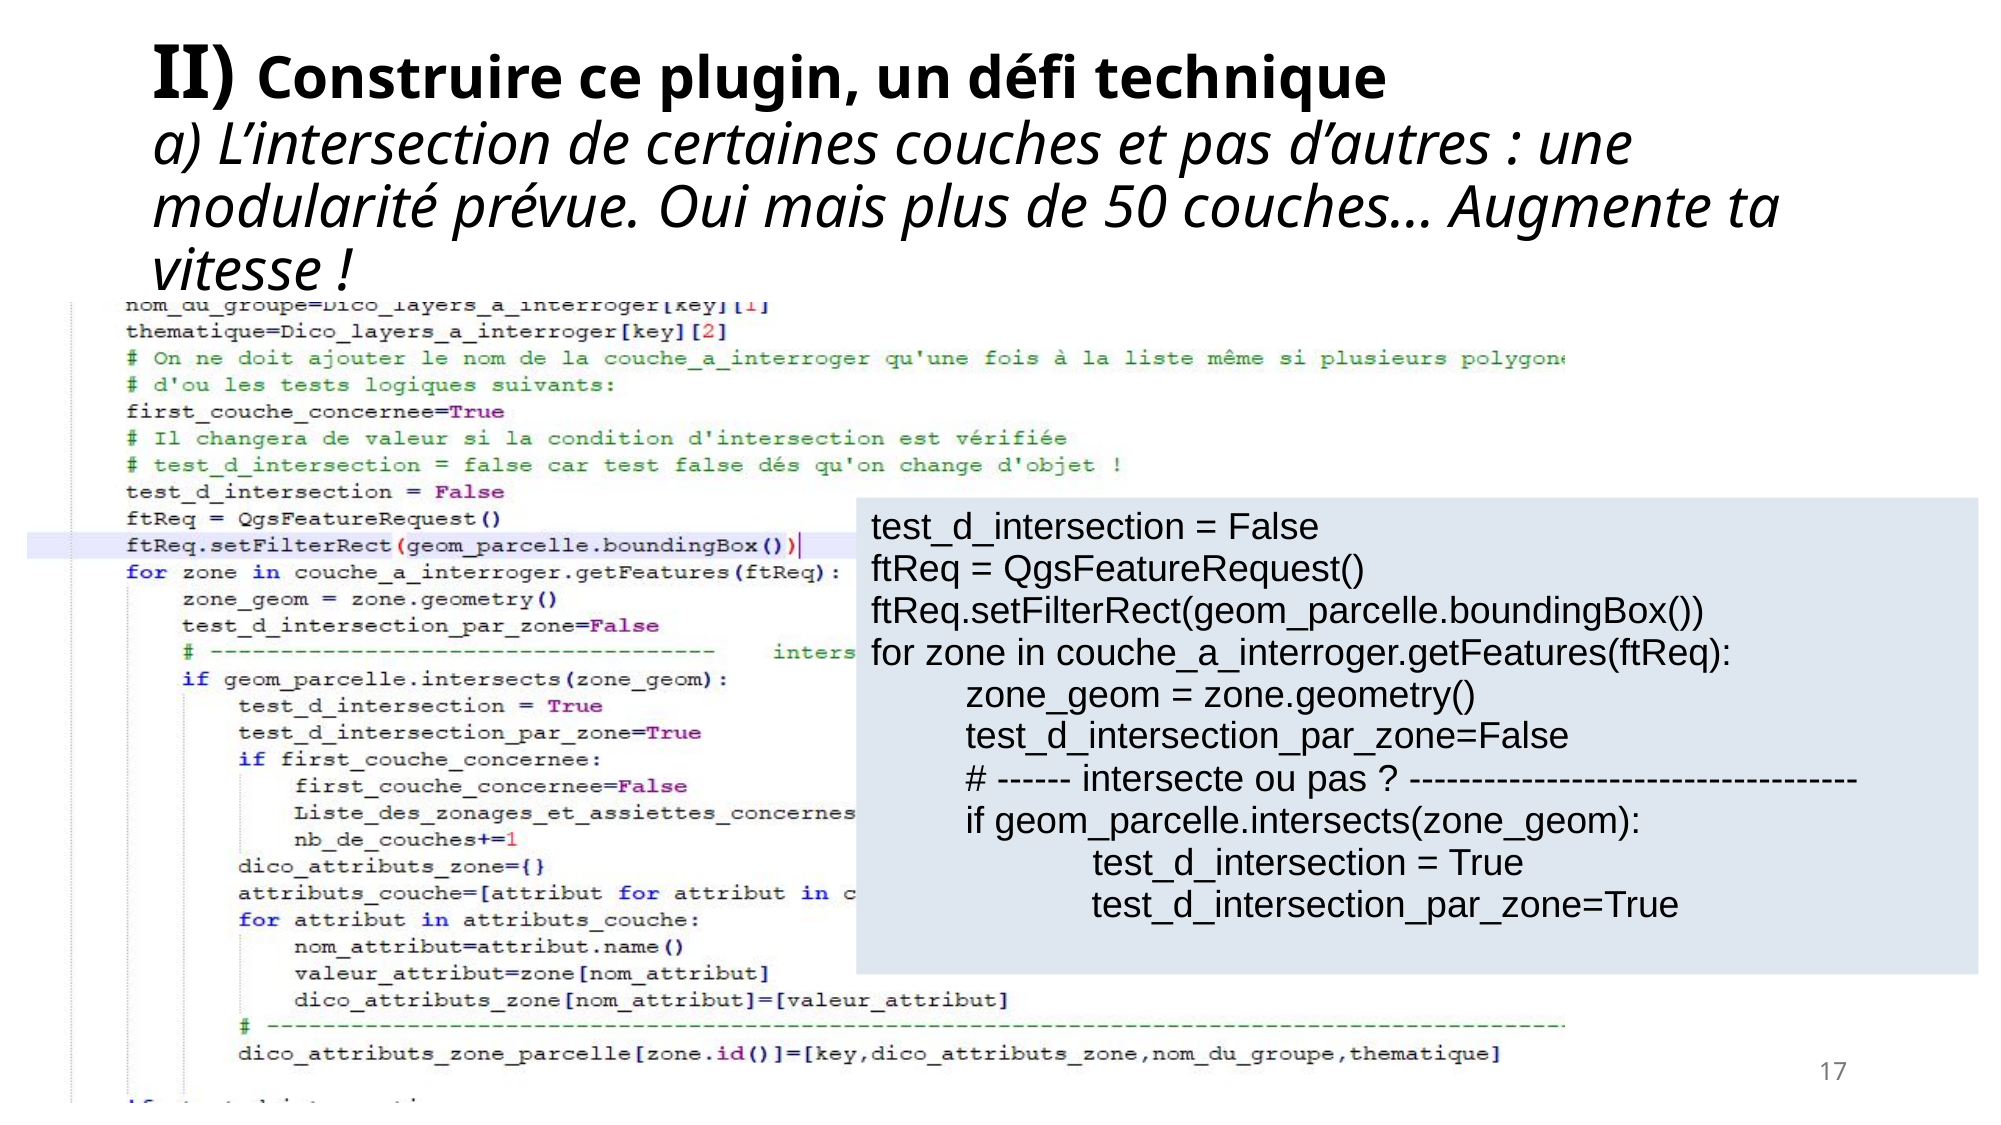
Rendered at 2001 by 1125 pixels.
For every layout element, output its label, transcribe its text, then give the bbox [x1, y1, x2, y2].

text_box test_d_intersection = False ftReq = QgsFeatureRequest() ftReq.setFilterRect(geom_parcelle.boundingBox()) for zone in couche_a_interroger.getFeatures(ftReq): zone_geom = zone.geometry() test_d_intersection_par_zone=False # ------ intersecte ou pas ? ------------------------------------ if geom_parcelle.intersects(zone_geom): test_d_intersection = True test_d_intersection_par_zone=True [856, 497, 1979, 975]
title II) Construire ce plugin, un défi technique a) L’intersection de certaines couches et pas d’autres : une modularité prévue. Oui mais plus de 50 couches… Augmente ta vitesse ! [137, 59, 1863, 278]
slide_number <numéro> [1565, 1042, 1863, 1103]
picture [27, 302, 1565, 1103]
